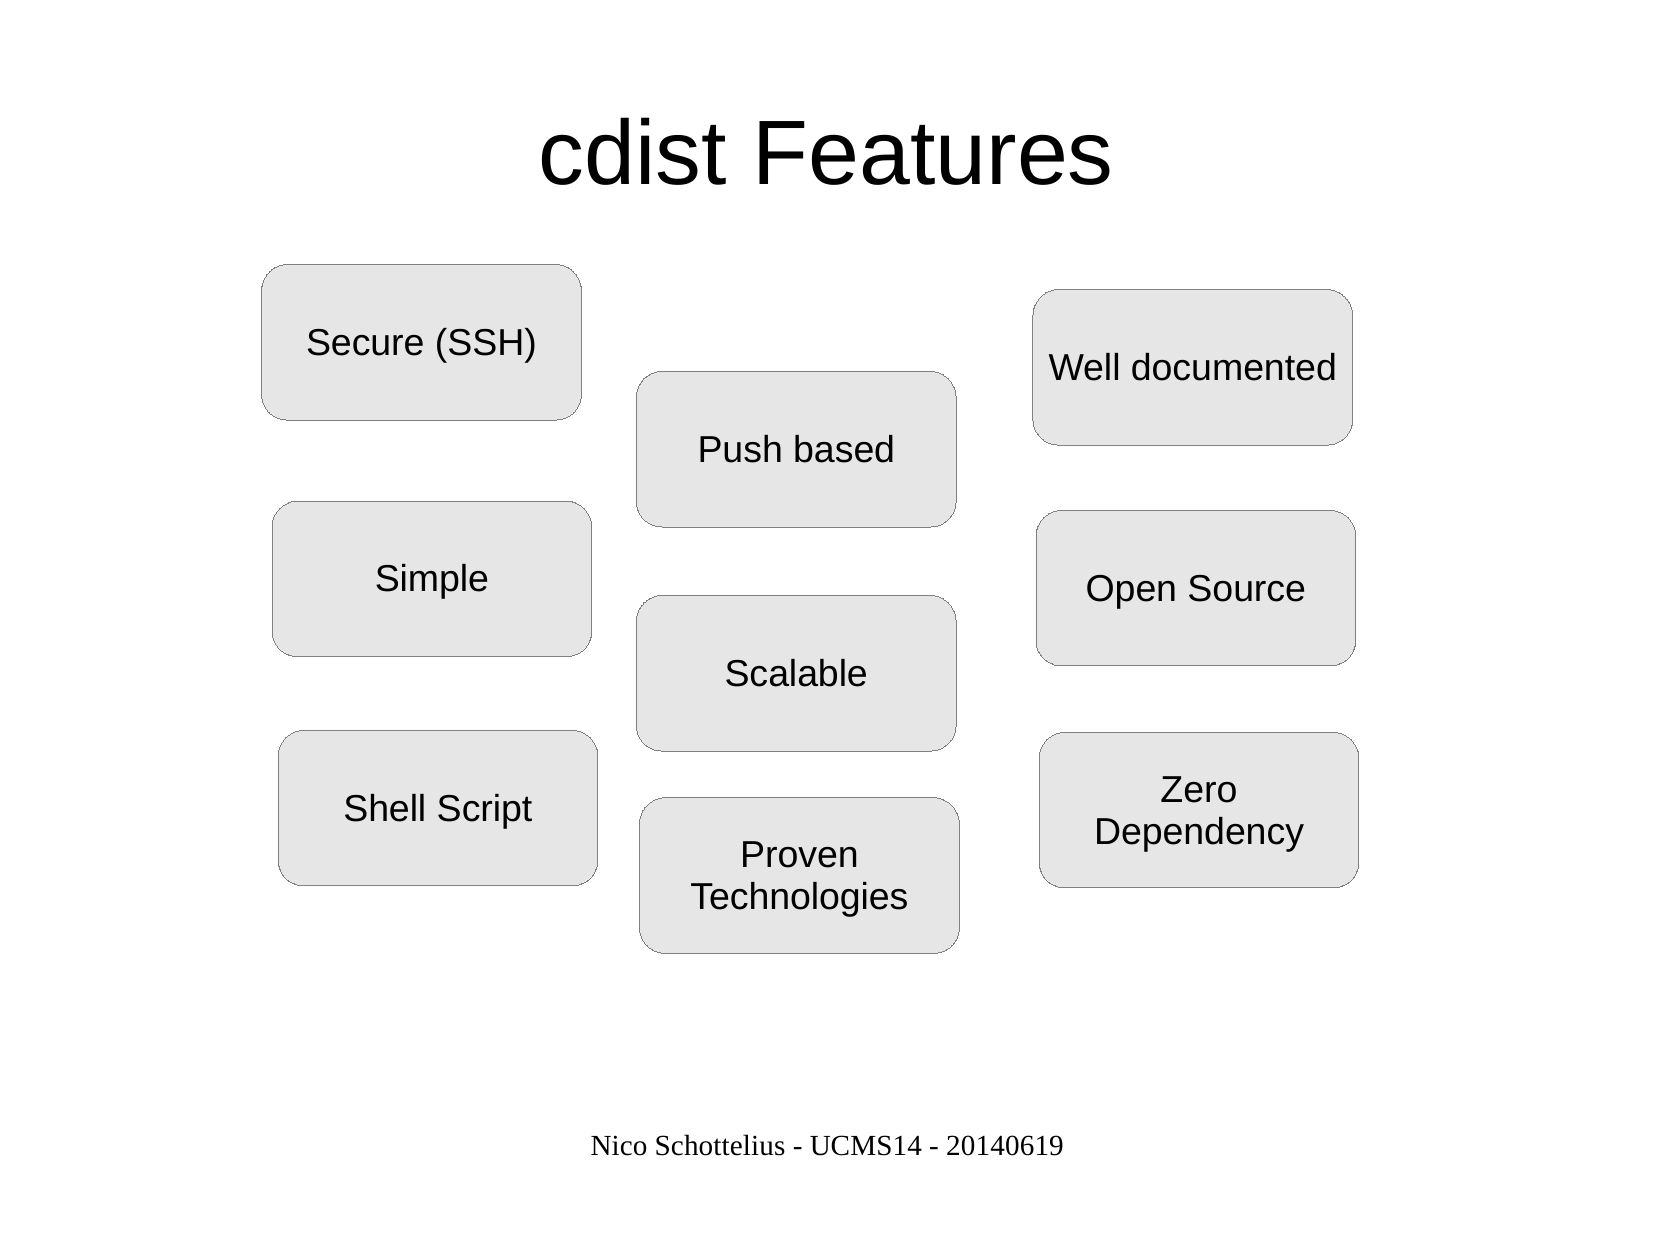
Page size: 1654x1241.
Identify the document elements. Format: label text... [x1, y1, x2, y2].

title cdist Features [82, 49, 1571, 257]
text_box Secure (SSH) [261, 264, 582, 421]
text_box Push based [636, 371, 957, 528]
text_box Zero Dependency [1039, 732, 1359, 888]
text_box Simple [272, 501, 592, 657]
text_box Well documented [1032, 289, 1353, 446]
text_box Shell Script [278, 730, 598, 886]
text_box Open Source [1036, 510, 1356, 666]
text_box Scalable [636, 595, 957, 752]
text_box Proven Technologies [639, 797, 960, 954]
